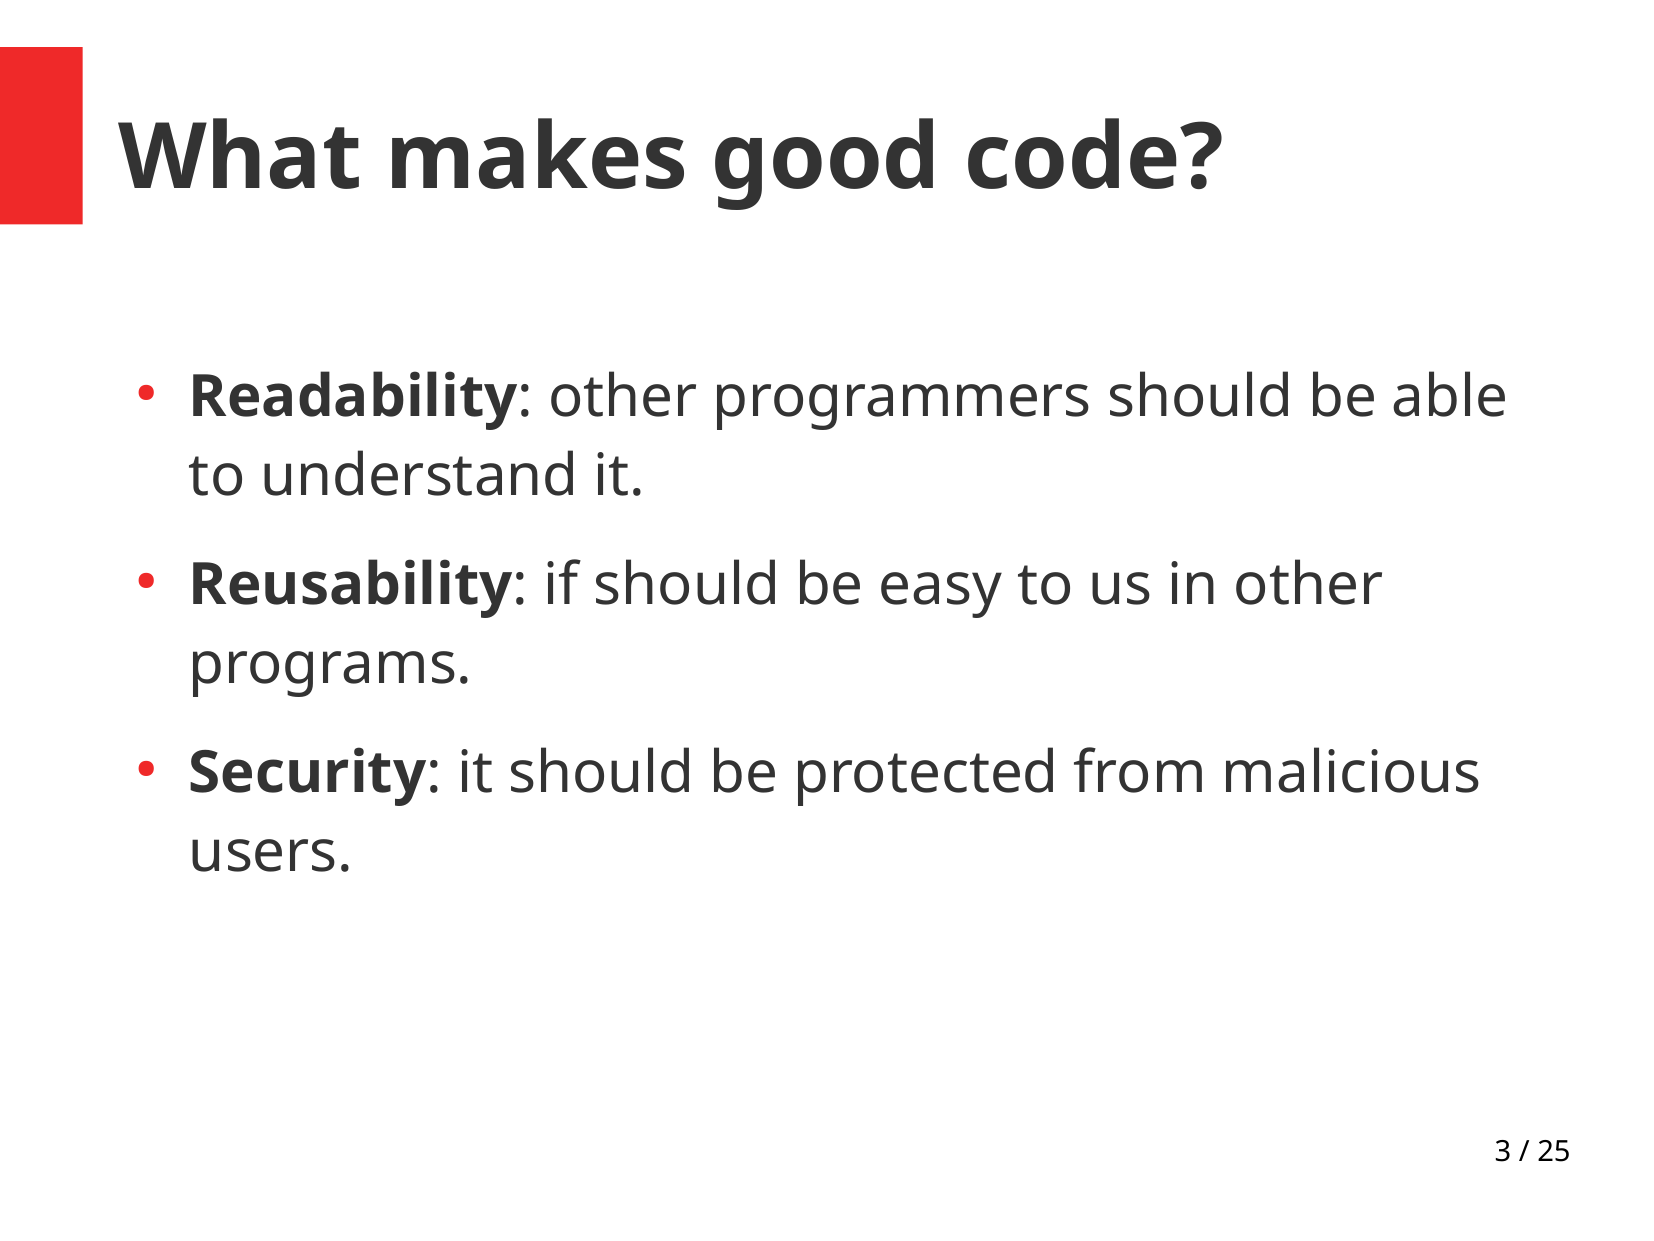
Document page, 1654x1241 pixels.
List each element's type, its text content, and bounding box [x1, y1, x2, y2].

title What makes good code? [118, 49, 1571, 257]
list Readability: other programmers should be able to understand it. Reusability: if should be easy to us in other programs. Security: it should be protected from malicious users. [118, 354, 1536, 1074]
